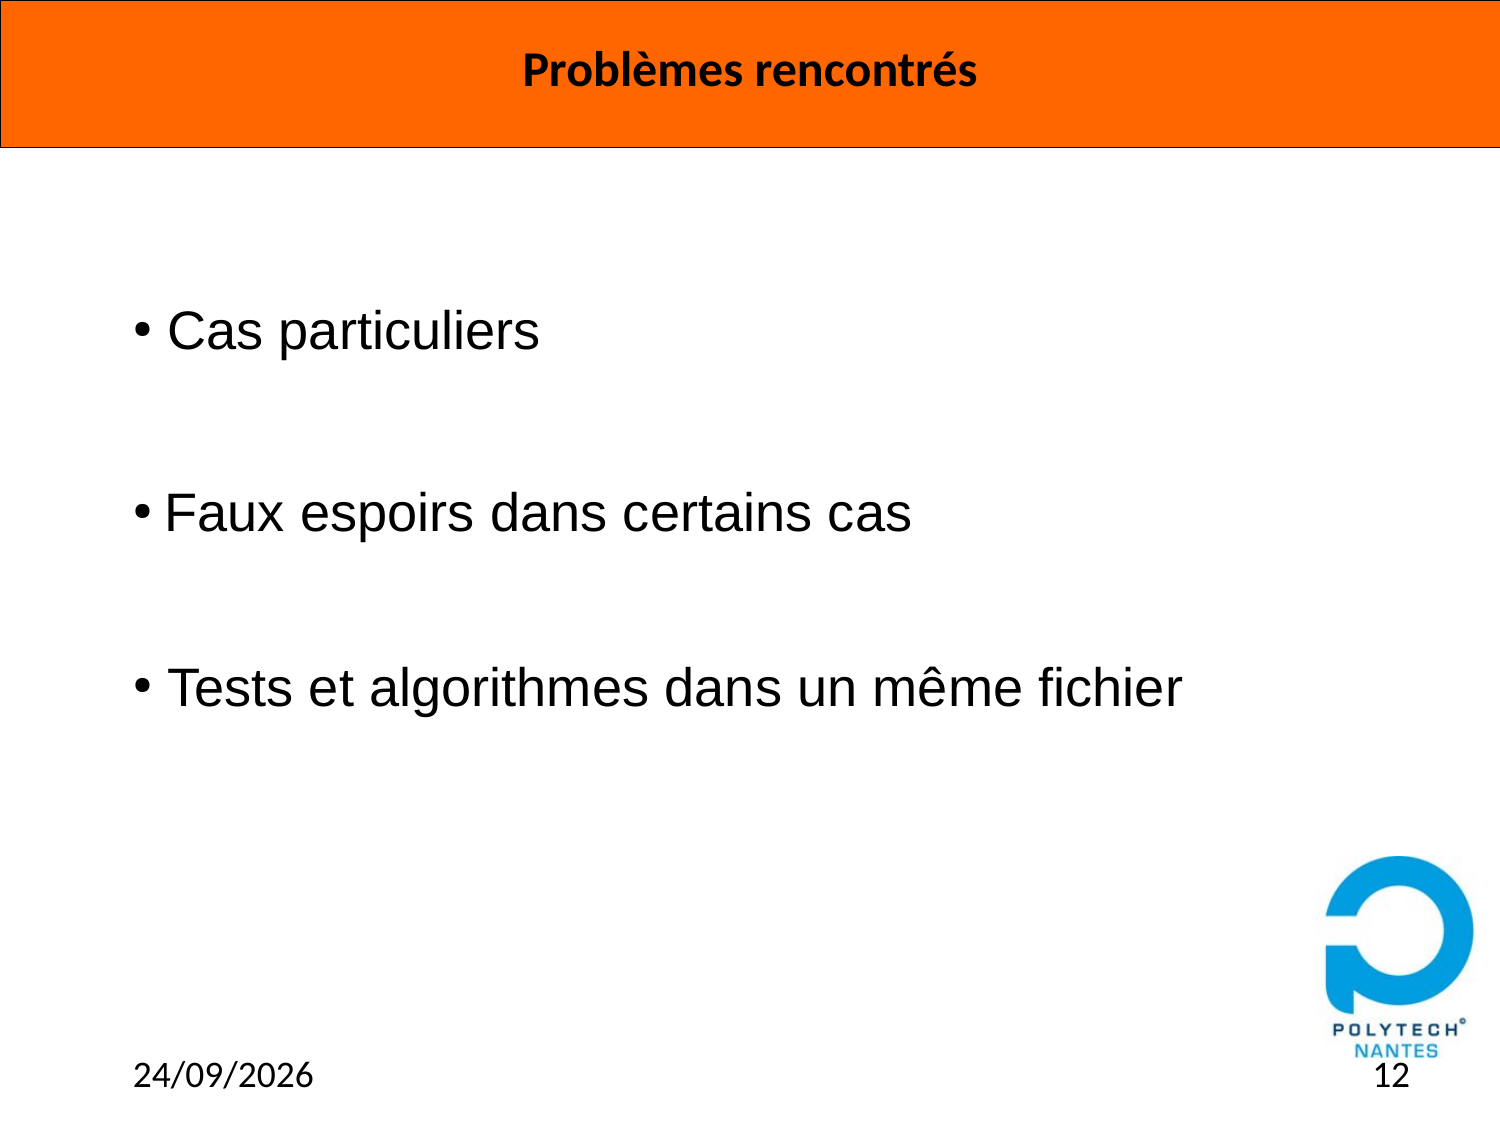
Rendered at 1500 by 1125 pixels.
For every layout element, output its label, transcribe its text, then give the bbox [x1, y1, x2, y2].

title Problèmes rencontrés [0, 0, 1500, 148]
picture [1299, 856, 1500, 1058]
text_box Tests et algorithmes dans un même fichier [118, 649, 1270, 725]
text_box Faux espoirs dans certains cas [118, 474, 1182, 556]
text_box Cas particuliers [118, 292, 1182, 369]
